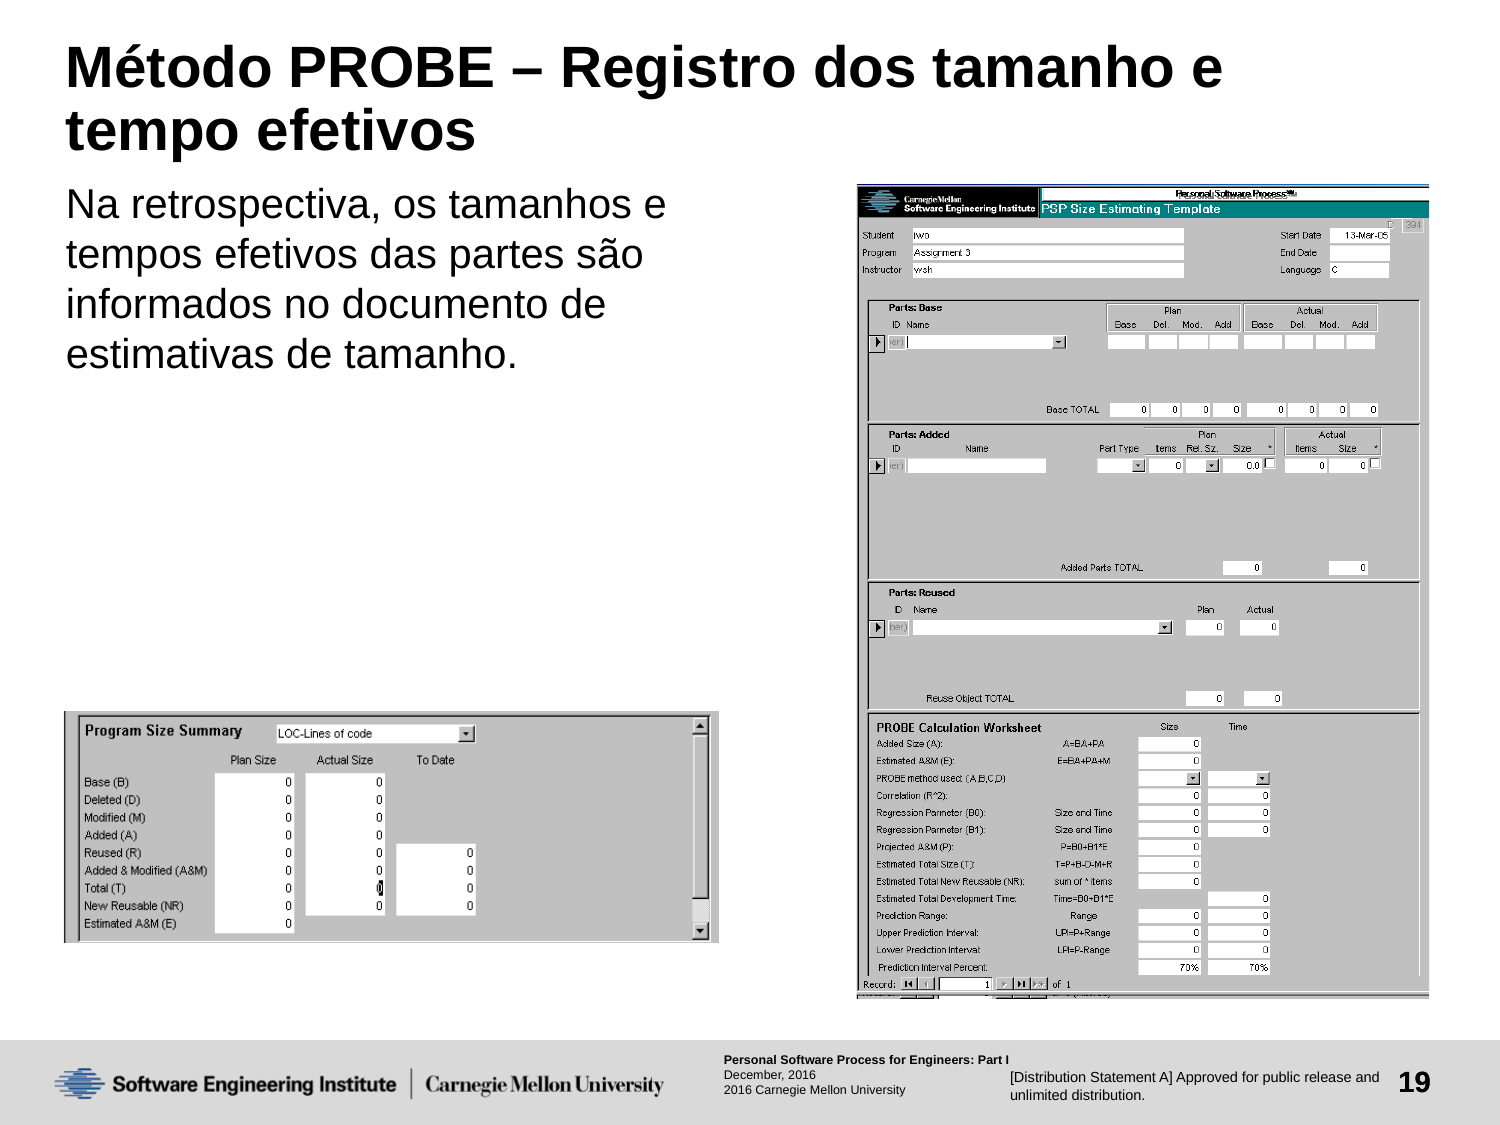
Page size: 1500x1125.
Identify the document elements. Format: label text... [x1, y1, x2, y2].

list Na retrospectiva, os tamanhos e tempos efetivos das partes são informados no documento de estimativas de tamanho. [65, 176, 738, 891]
title Método PROBE – Registro dos tamanho e tempo efetivos [65, 37, 1313, 148]
picture [63, 711, 719, 943]
picture [856, 184, 1430, 999]
picture [46, 1061, 673, 1104]
